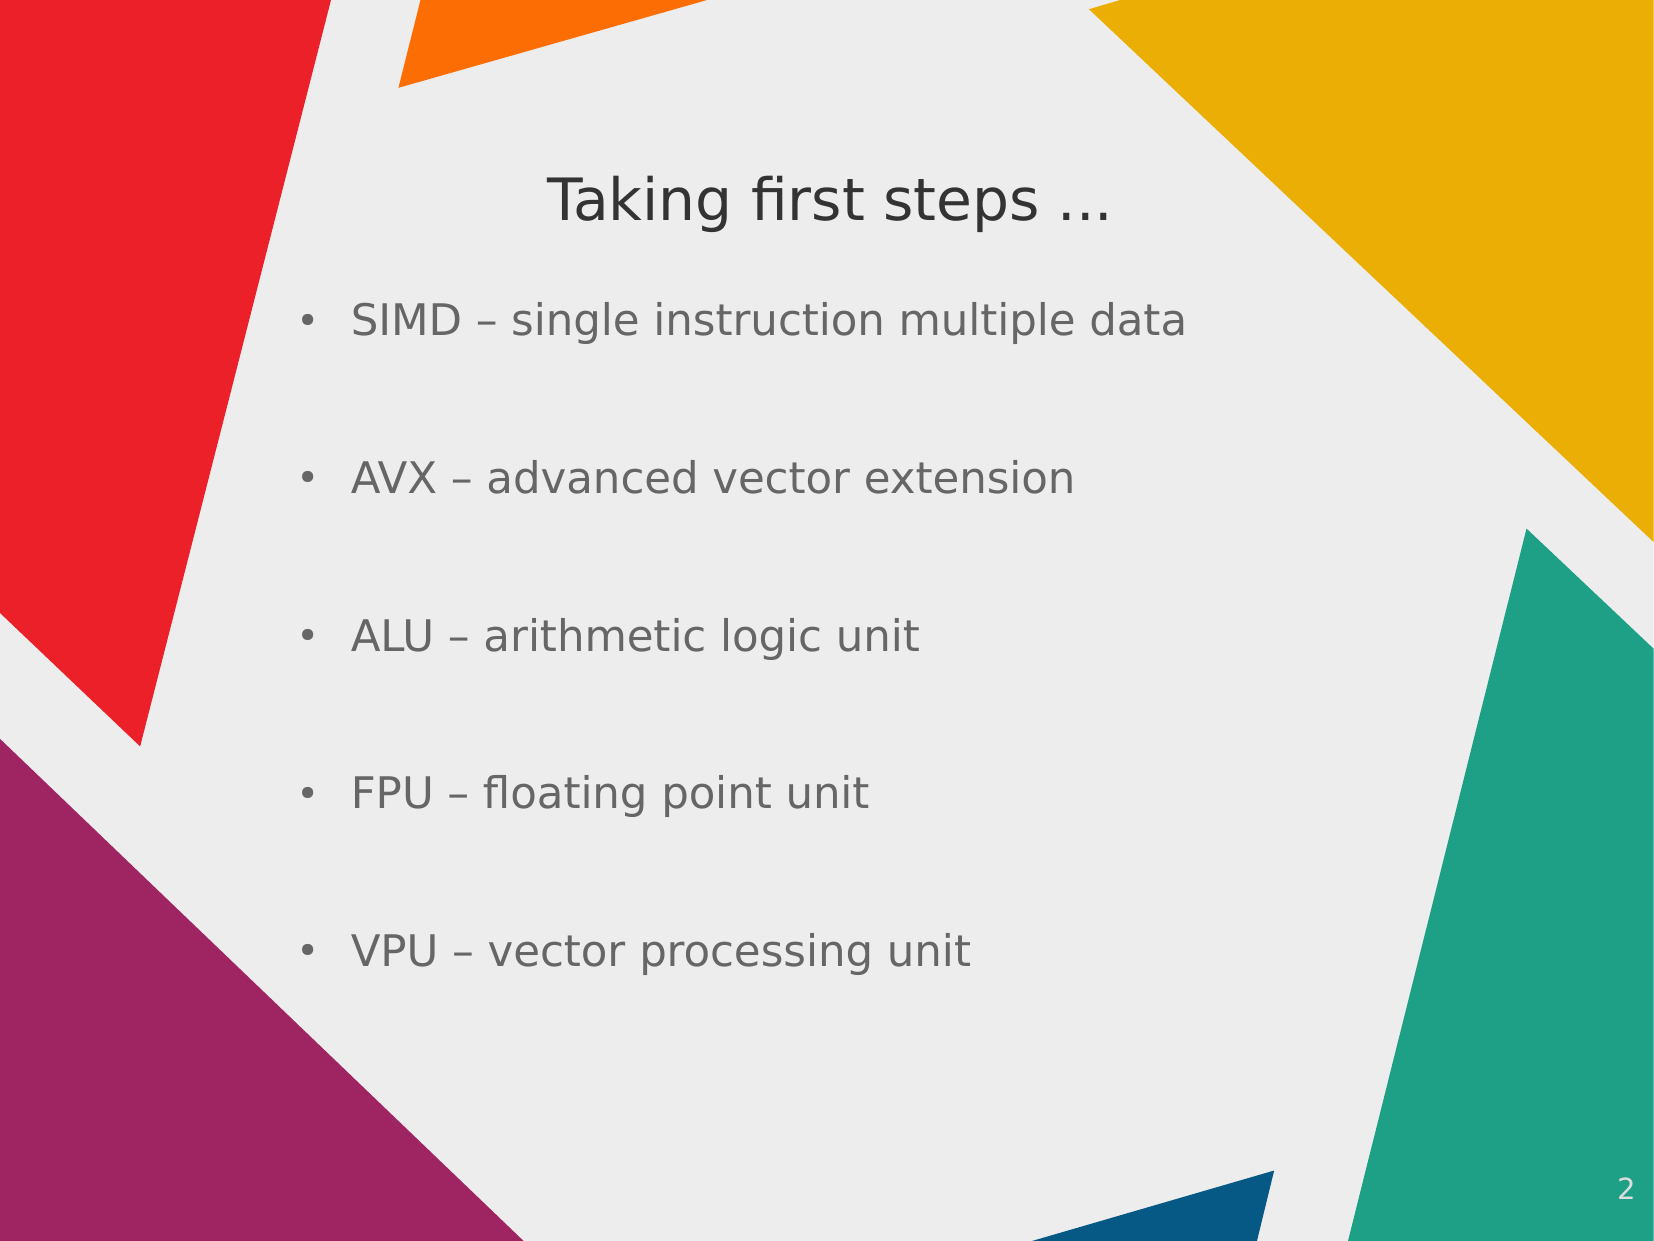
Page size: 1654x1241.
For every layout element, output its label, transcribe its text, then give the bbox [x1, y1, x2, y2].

list SIMD – single instruction multiple data AVX – advanced vector extension ALU – arithmetic logic unit FPU – floating point unit VPU – vector processing unit [283, 295, 1365, 981]
title Taking first steps ... [289, 96, 1372, 304]
